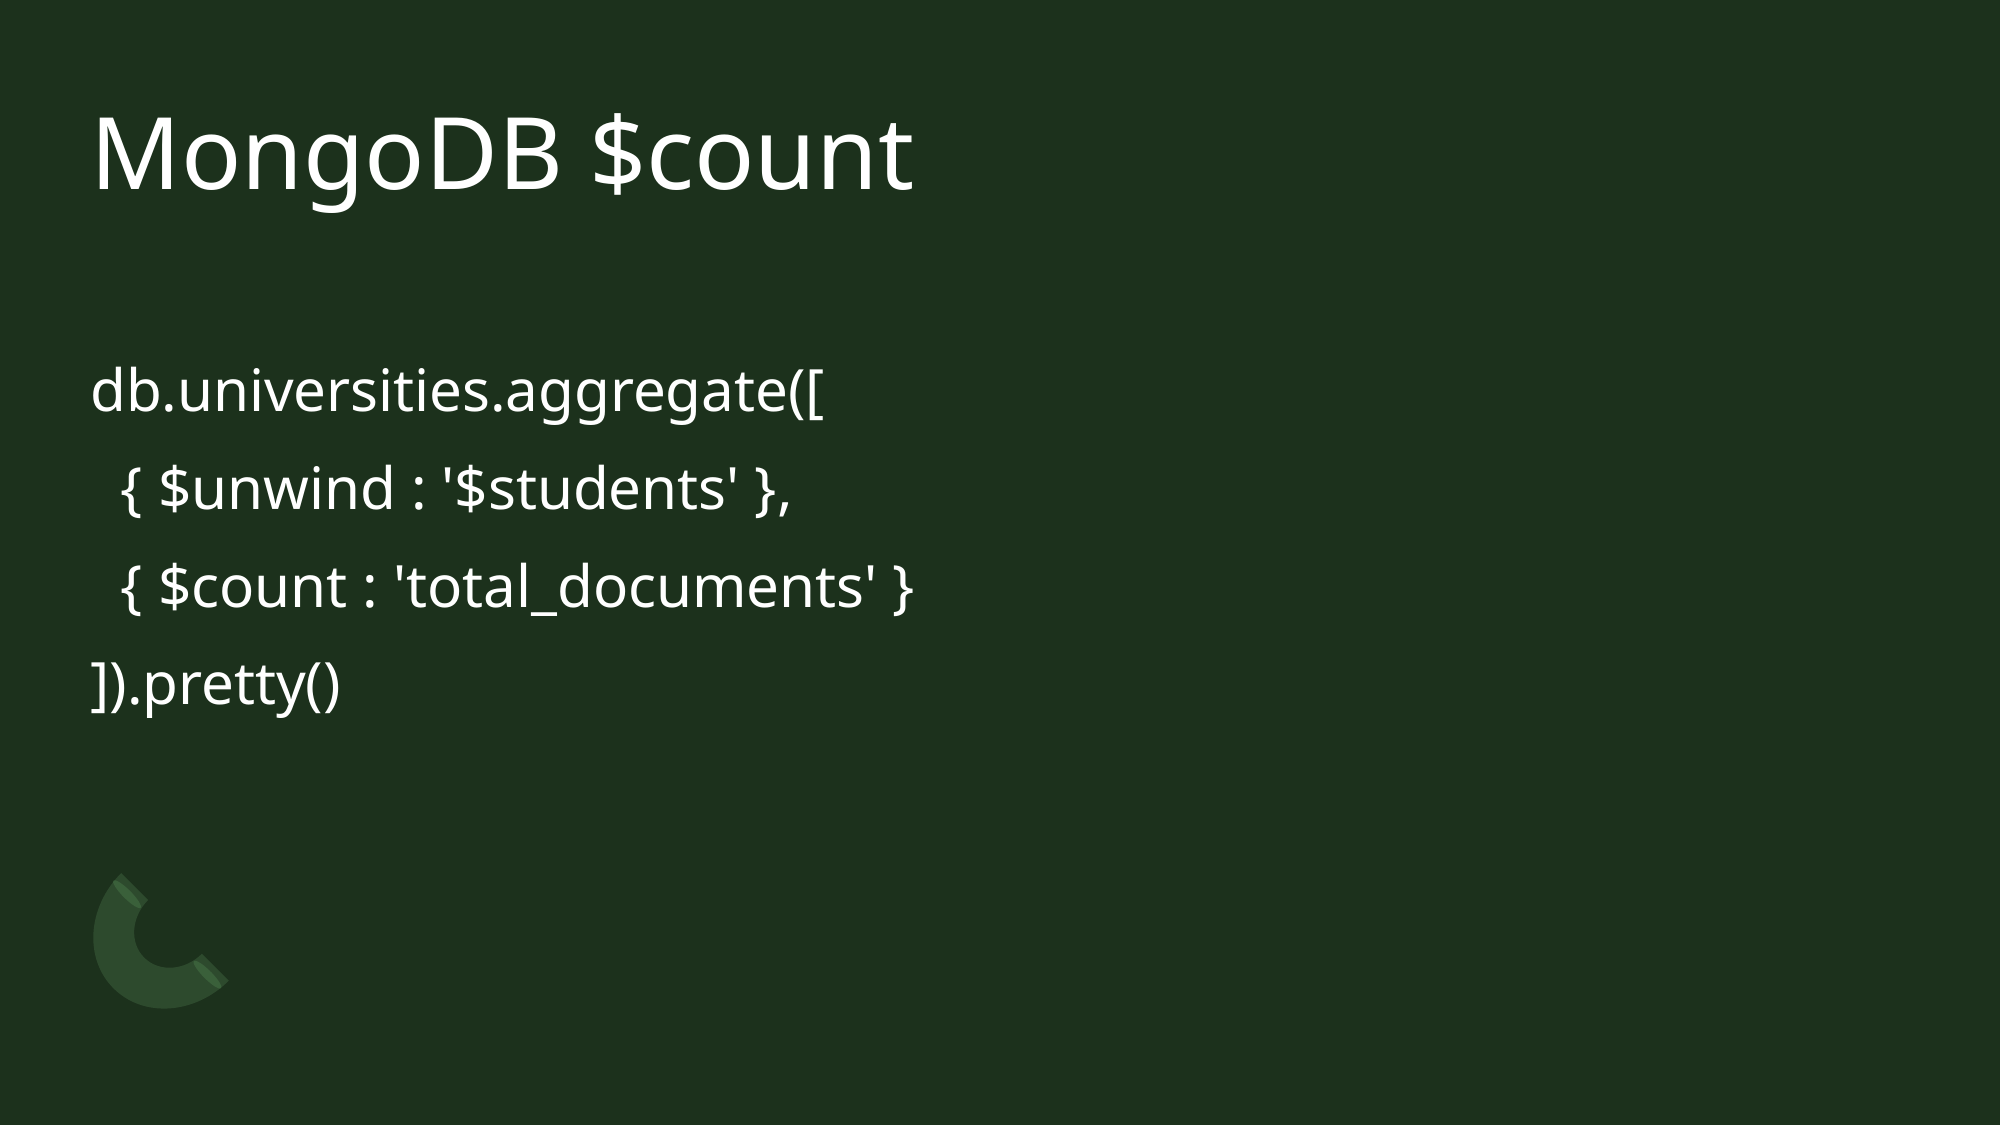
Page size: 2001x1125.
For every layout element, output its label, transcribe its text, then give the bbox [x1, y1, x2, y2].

list db.universities.aggregate([ { $unwind : '$students' }, { $count : 'total_documents' } ]).pretty() [90, 346, 1910, 1000]
title MongoDB $count [90, 90, 1910, 309]
